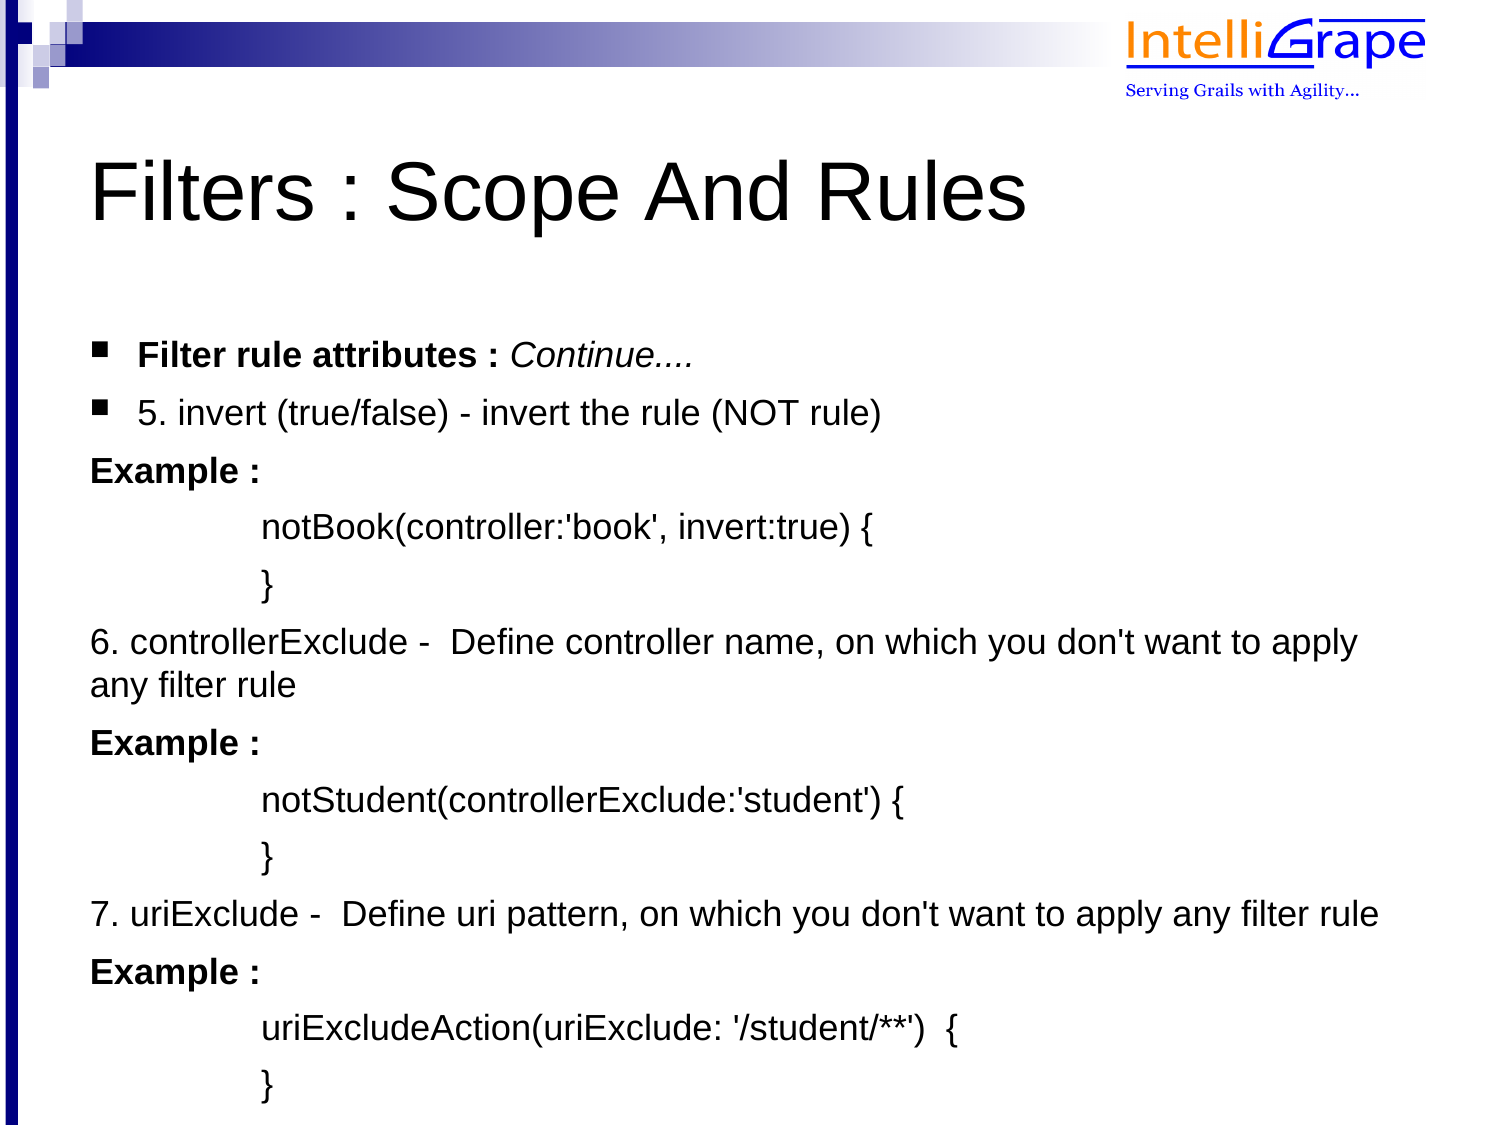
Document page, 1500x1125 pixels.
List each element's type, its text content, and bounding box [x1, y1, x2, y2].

picture [1125, 12, 1425, 75]
list Filter rule attributes : Continue.... 5. invert (true/false) - invert the rule (NOT rule) Example : notBook(controller:'book', invert:true) { } 6. controllerExclude - Define controller name, on which you don't want to apply any filter rule Example : notStudent(controllerExclude:'student') { } 7. uriExclude - Define uri pattern, on which you don't want to apply any filter rule Example : uriExcludeAction(uriExclude: '/student/**') { } [75, 265, 1426, 1122]
title Filters : Scope And Rules [75, 75, 1426, 265]
